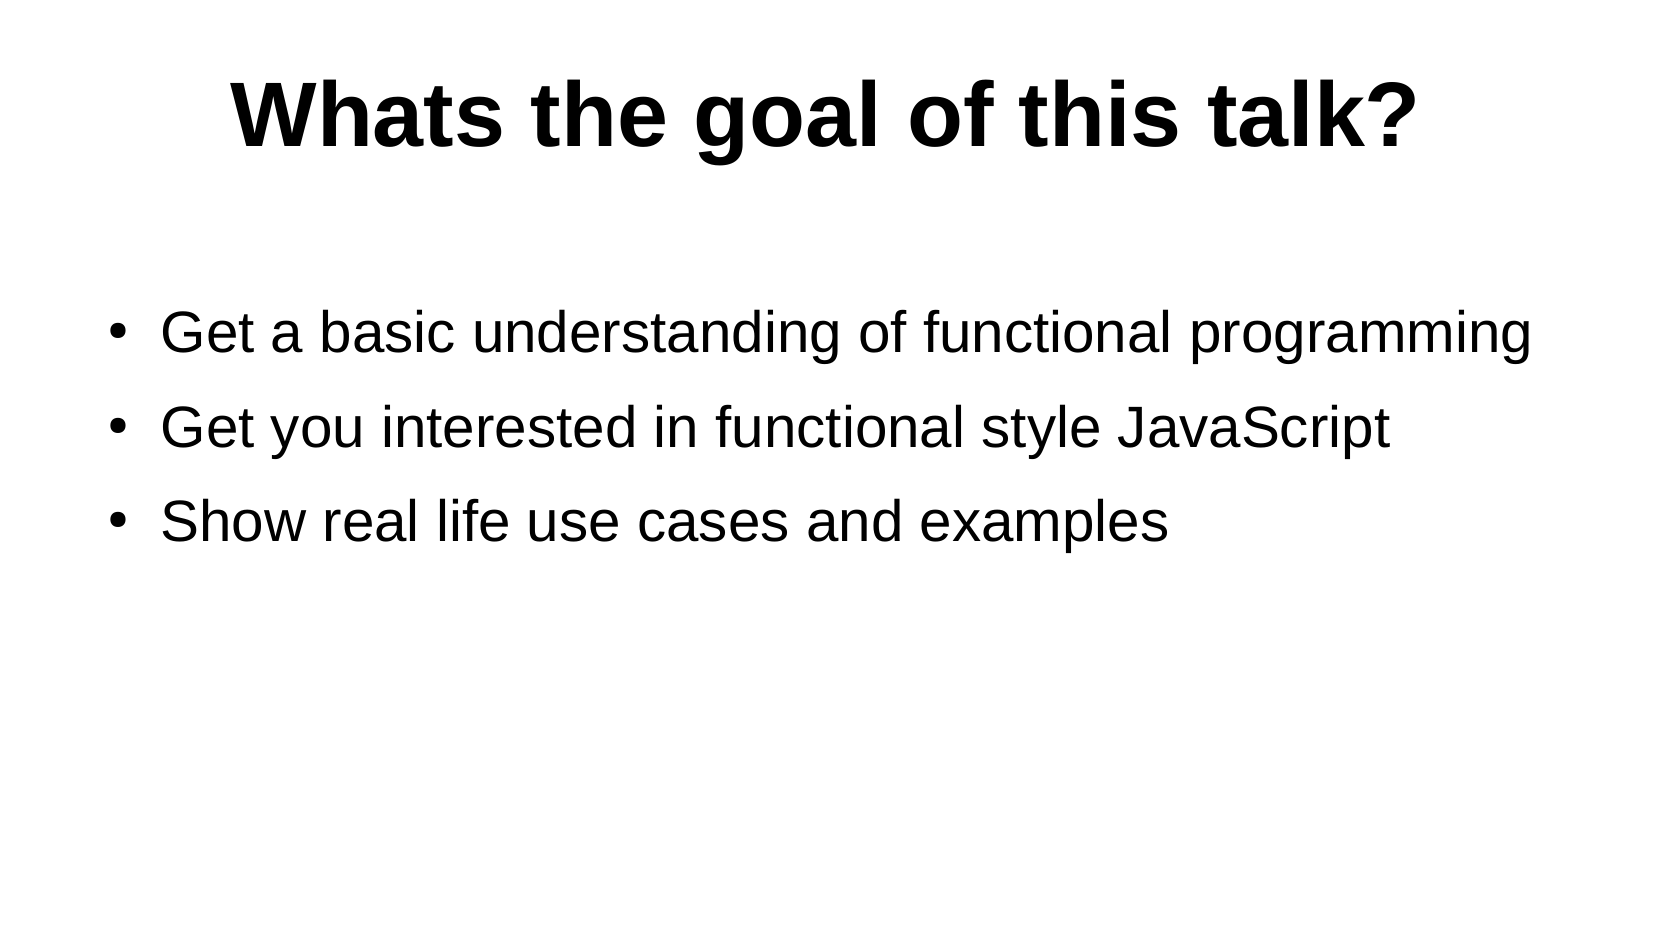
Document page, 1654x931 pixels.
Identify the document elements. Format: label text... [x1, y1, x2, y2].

list Get a basic understanding of functional programming Get you interested in functional style JavaScript Show real life use cases and examples [90, 300, 1579, 840]
title Whats the goal of this talk? [82, 37, 1571, 193]
